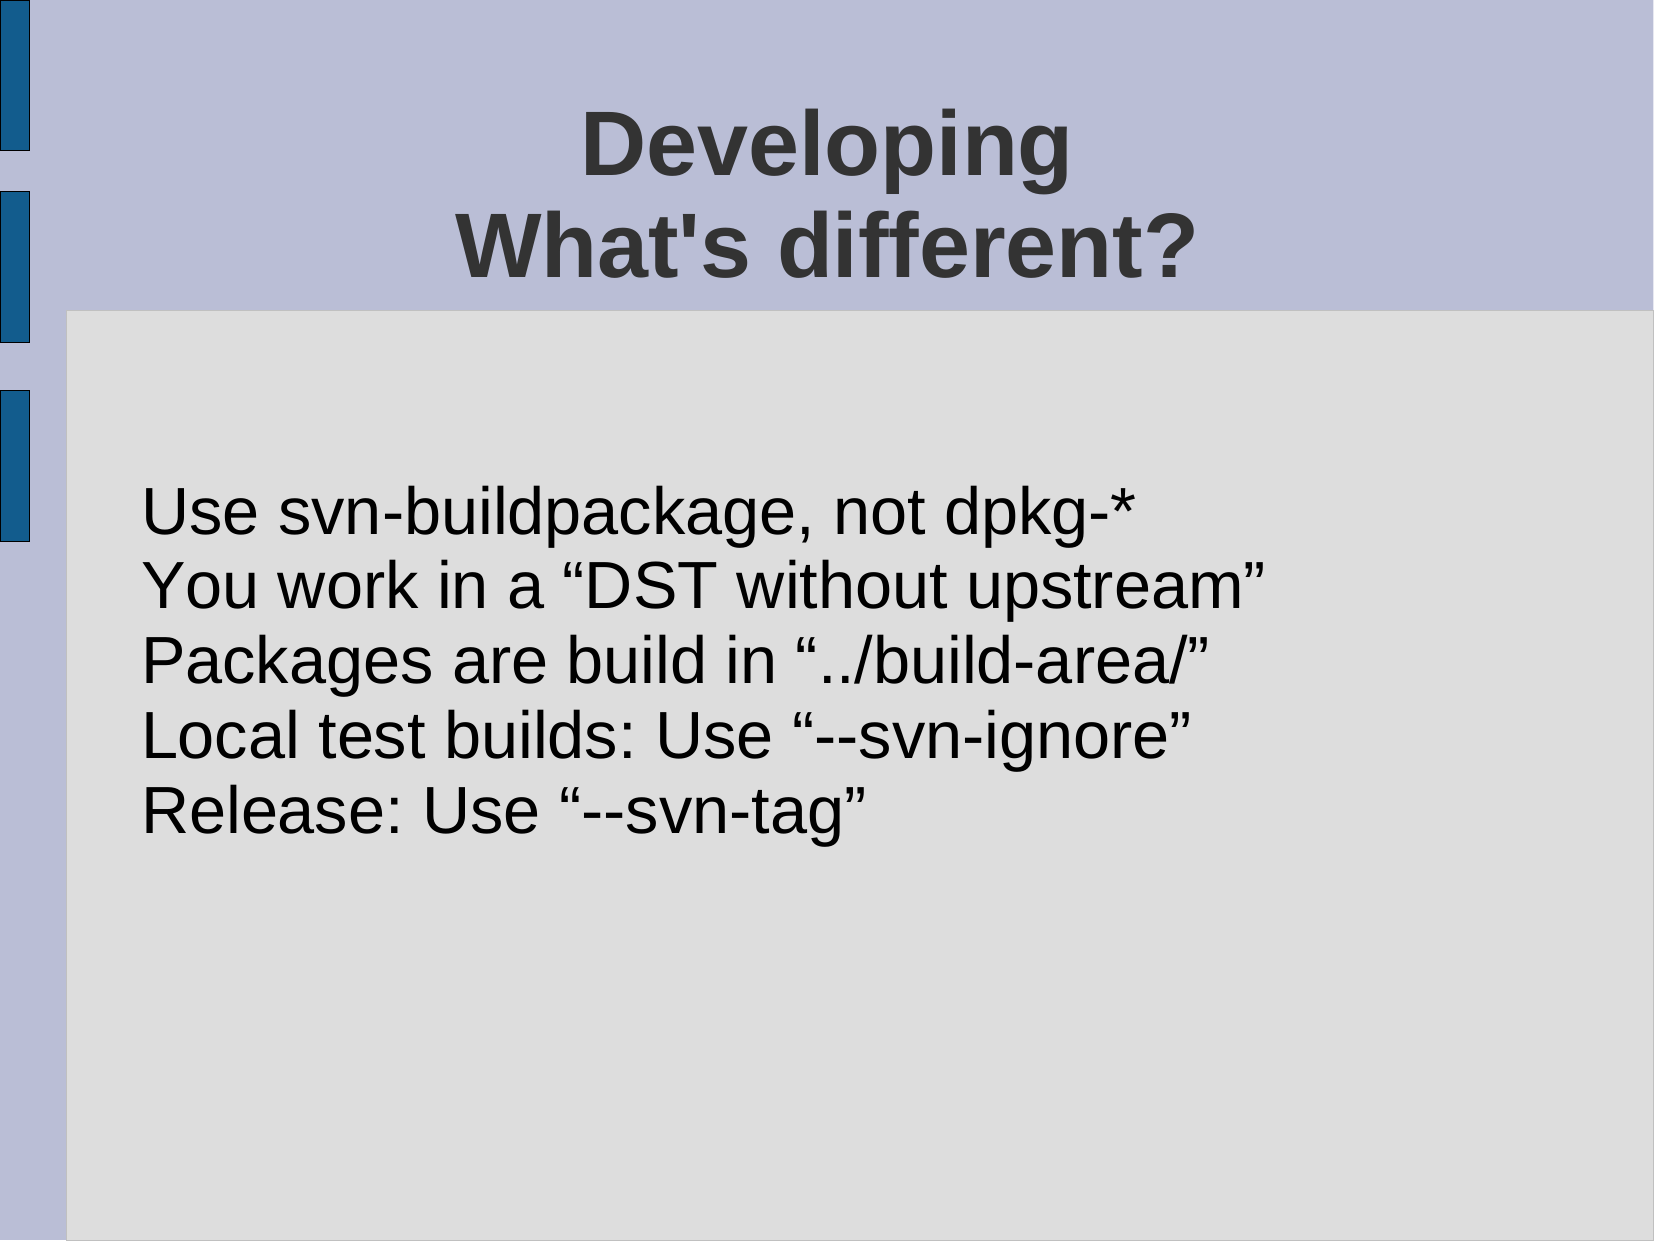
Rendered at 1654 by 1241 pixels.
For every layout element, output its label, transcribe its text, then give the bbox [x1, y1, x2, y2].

list Use svn-buildpackage, not dpkg-* You work in a “DST without upstream” Packages are build in “../build-area/” Local test builds: Use “--svn-ignore” Release: Use “--svn-tag” [123, 473, 1536, 975]
title Developing What's different? [121, 92, 1534, 298]
